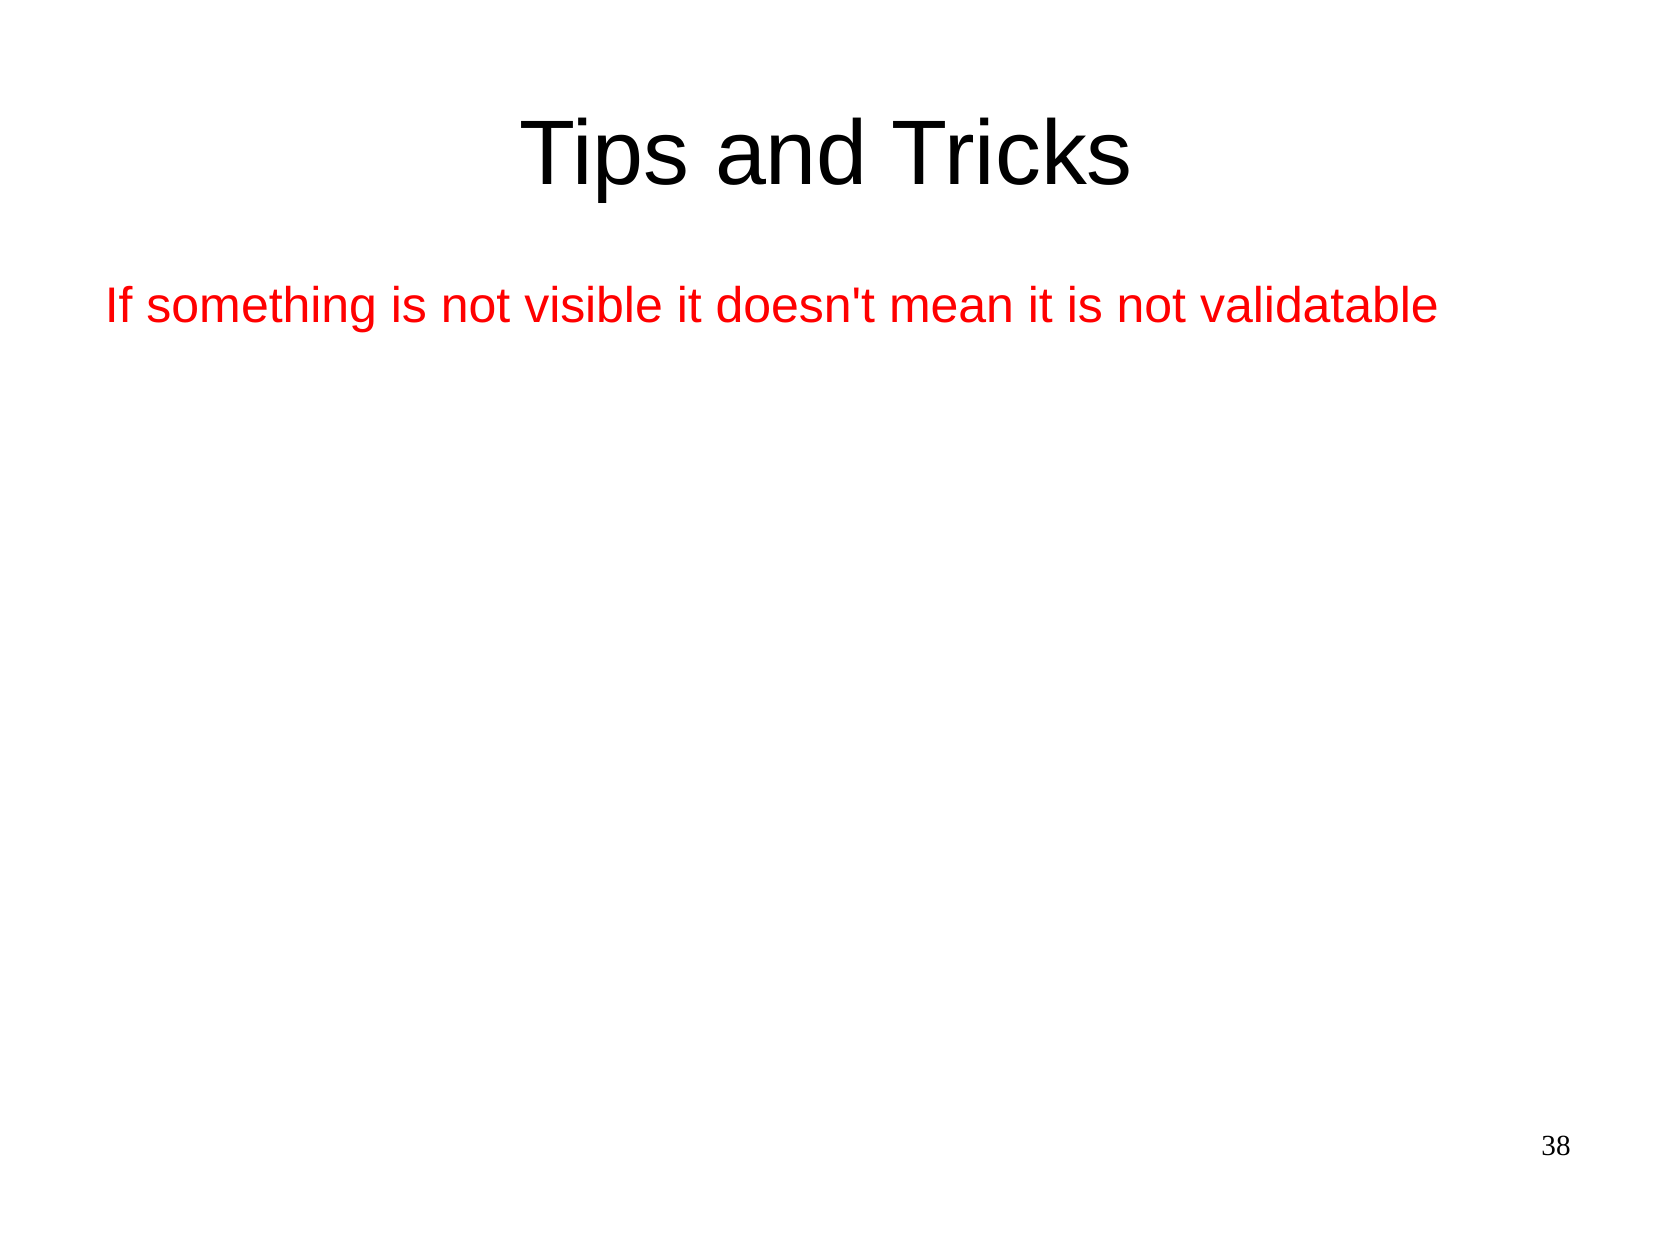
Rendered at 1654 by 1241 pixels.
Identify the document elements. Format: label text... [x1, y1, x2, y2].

title Tips and Tricks [82, 49, 1571, 257]
text_box If something is not visible it doesn't mean it is not validatable [90, 270, 1576, 342]
